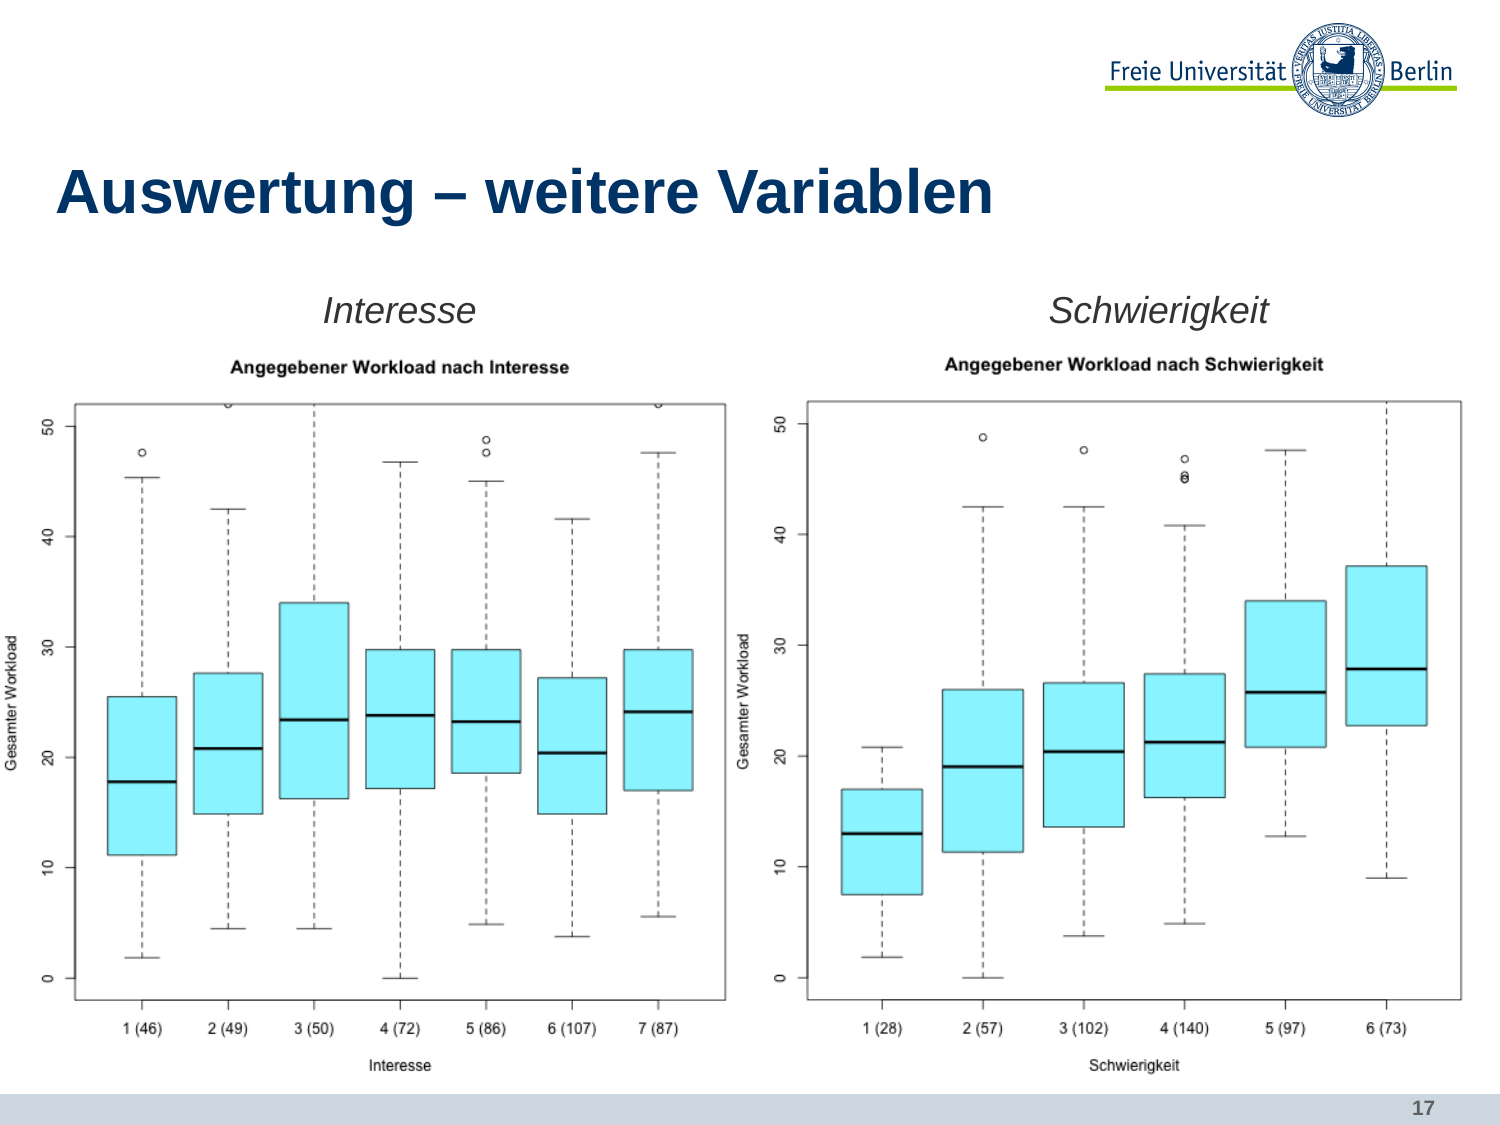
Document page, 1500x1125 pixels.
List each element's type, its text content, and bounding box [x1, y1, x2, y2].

picture [1105, 23, 1457, 117]
title Auswertung – weitere Variablen [41, 155, 1459, 226]
text_box Schwierigkeit [854, 278, 1463, 339]
text_box Interesse [73, 278, 726, 339]
picture [0, 326, 1500, 1094]
